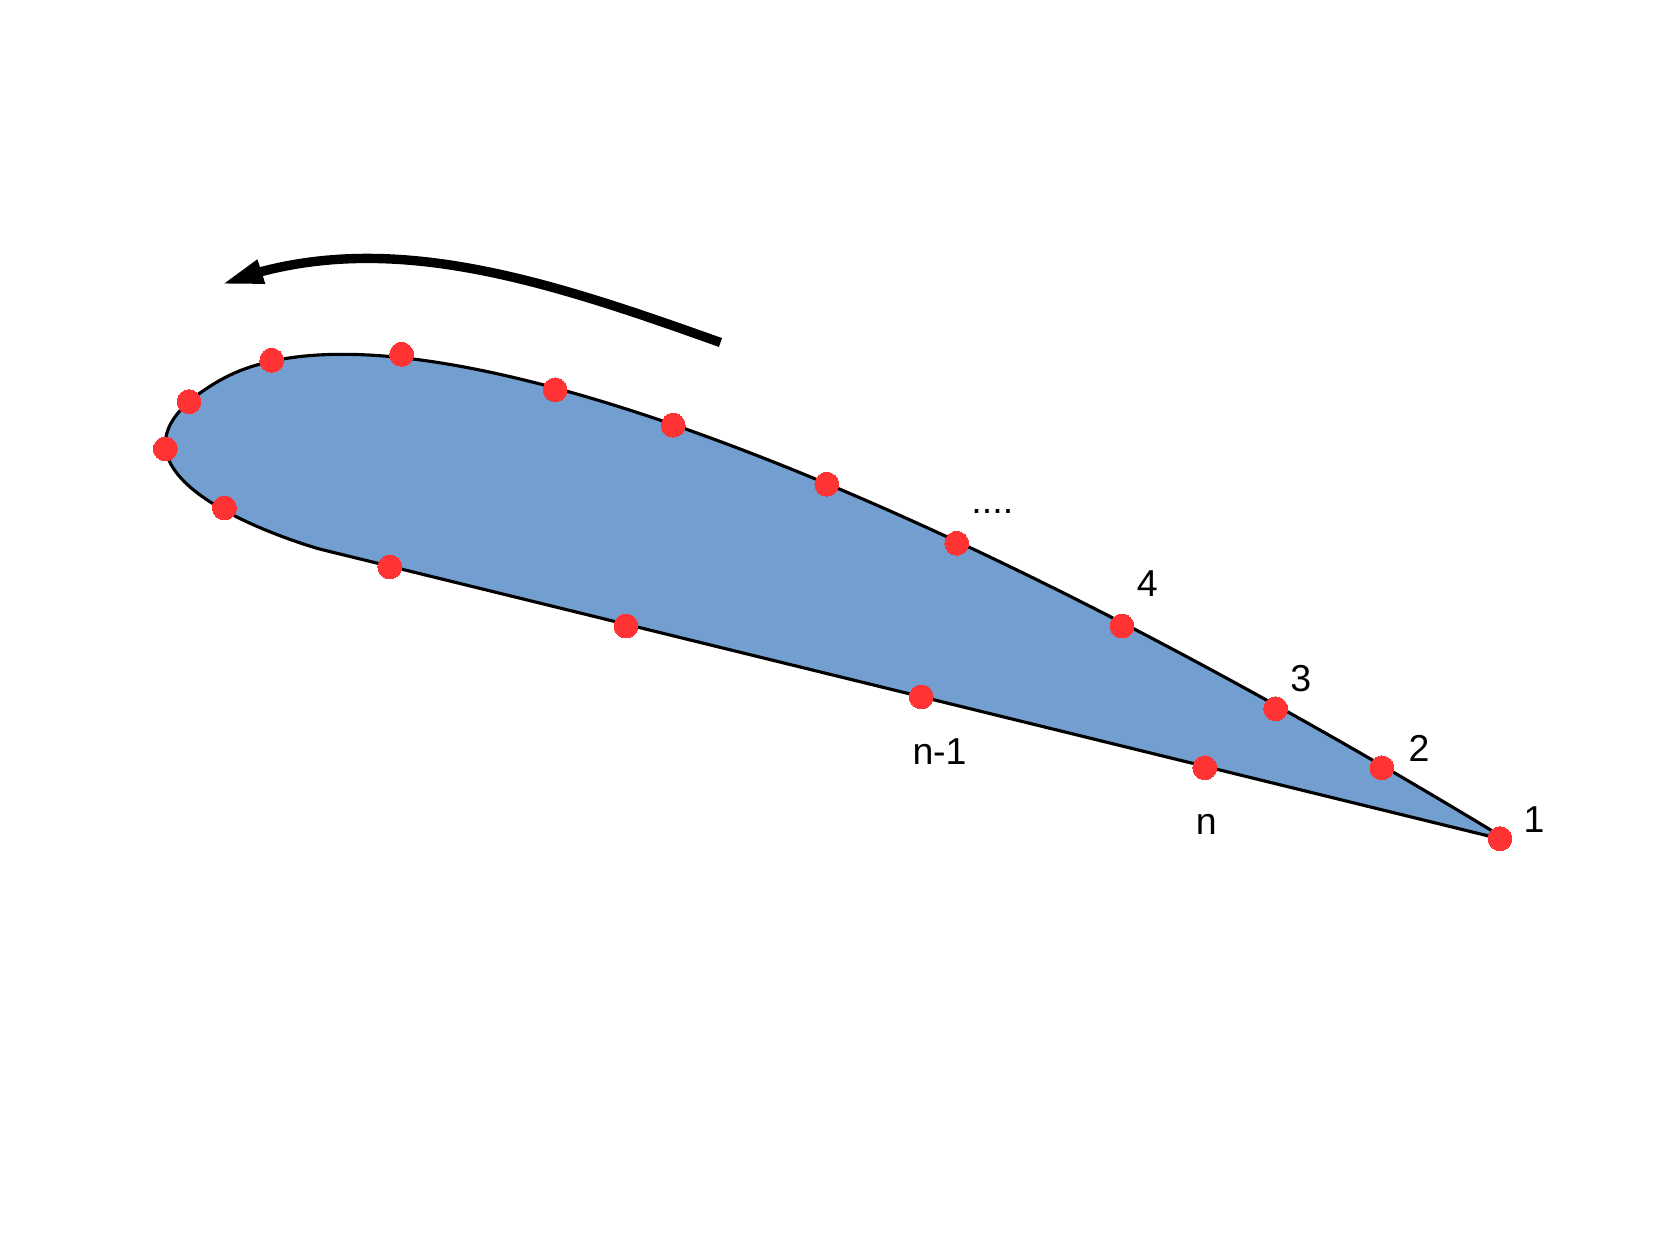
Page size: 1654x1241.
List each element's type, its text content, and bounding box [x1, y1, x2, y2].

text_box 1 [1508, 791, 1560, 848]
text_box n [1181, 793, 1232, 851]
text_box 2 [1393, 720, 1445, 778]
text_box .... [956, 472, 1029, 530]
text_box n-1 [897, 722, 982, 780]
text_box [153, 342, 1508, 851]
text_box 3 [1275, 649, 1326, 707]
text_box 4 [1122, 555, 1173, 612]
